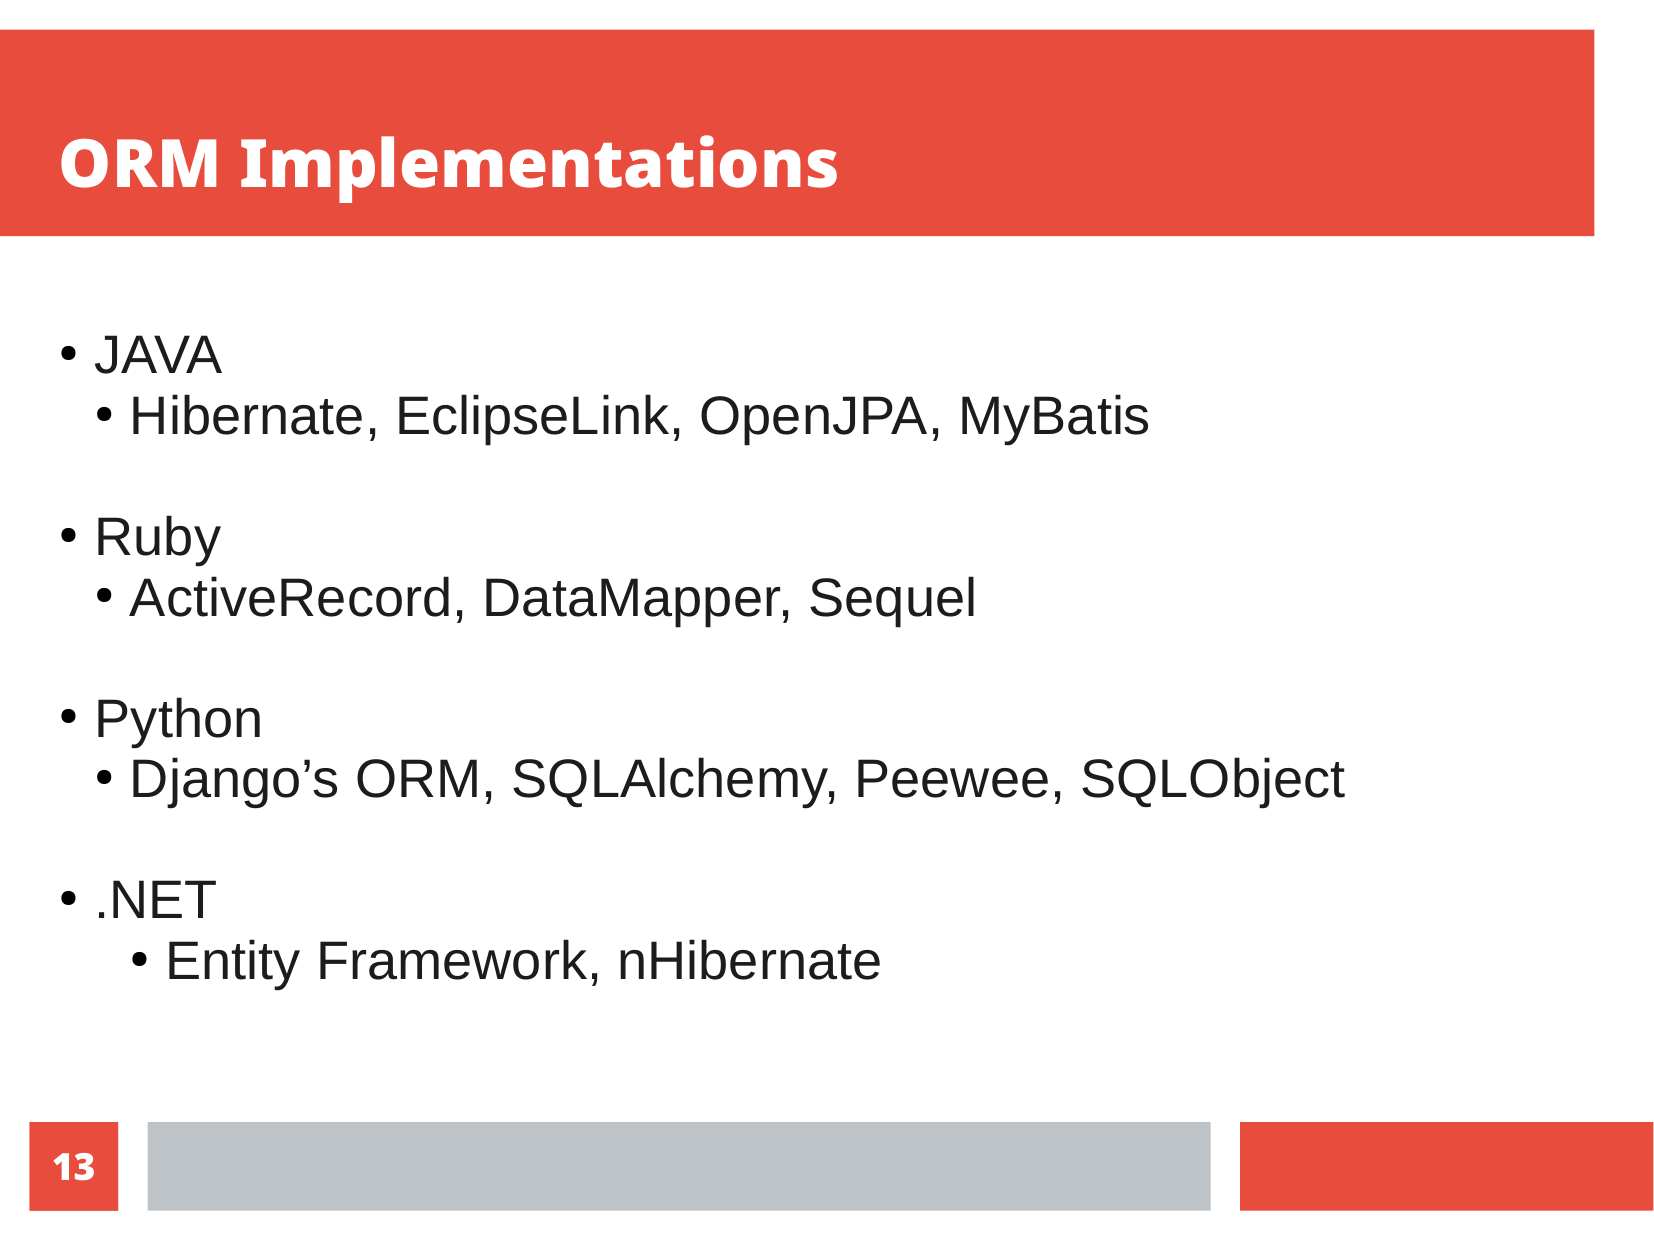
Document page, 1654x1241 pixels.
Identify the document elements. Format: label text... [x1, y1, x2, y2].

subtitle JAVA Hibernate, EclipseLink, OpenJPA, MyBatis Ruby ActiveRecord, DataMapper, Sequel Python Django’s ORM, SQLAlchemy, Peewee, SQLObject .NET Entity Framework, nHibernate [59, 324, 1565, 1093]
title ORM Implementations [59, 59, 1595, 207]
